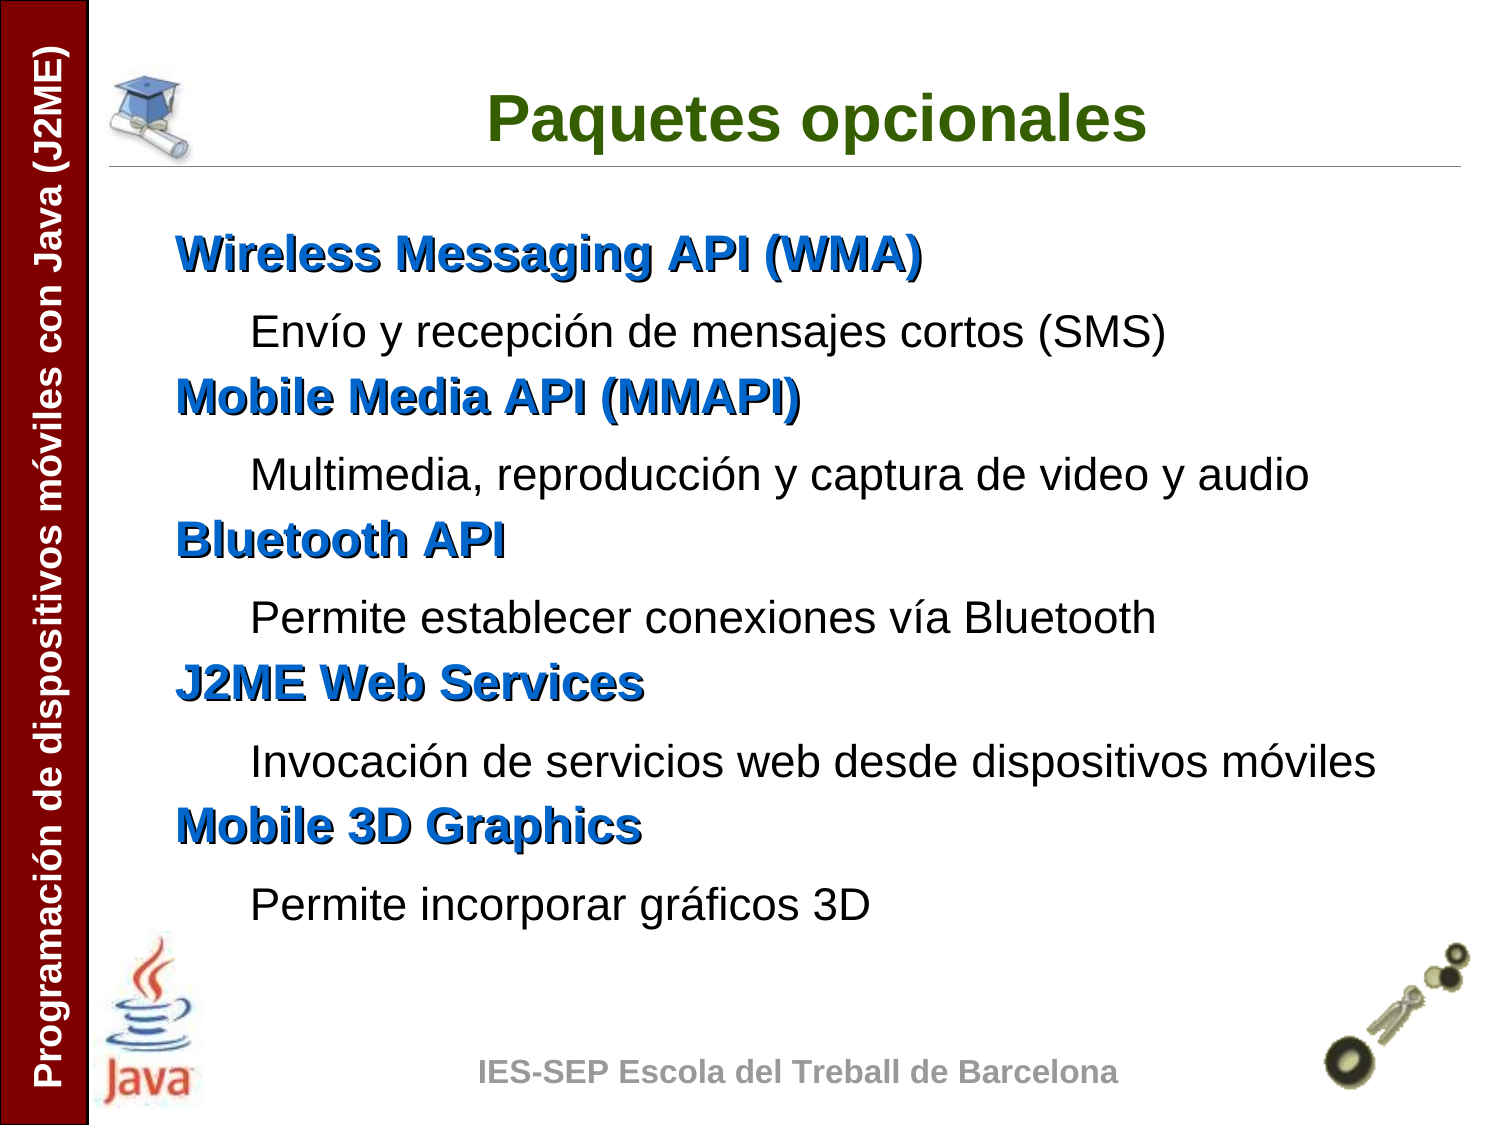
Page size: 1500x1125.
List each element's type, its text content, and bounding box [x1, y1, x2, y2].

picture [93, 931, 204, 1109]
list Wireless Messaging API (WMA) Envío y recepción de mensajes cortos (SMS) Mobile Media API (MMAPI) Multimedia, reproducción y captura de video y audio Bluetooth API Permite establecer conexiones vía Bluetooth J2ME Web Services Invocación de servicios web desde dispositivos móviles Mobile 3D Graphics Permite incorporar gráficos 3D [174, 224, 1451, 988]
title Paquetes opcionales [211, 75, 1424, 163]
picture [93, 61, 206, 174]
picture [1322, 939, 1471, 1094]
